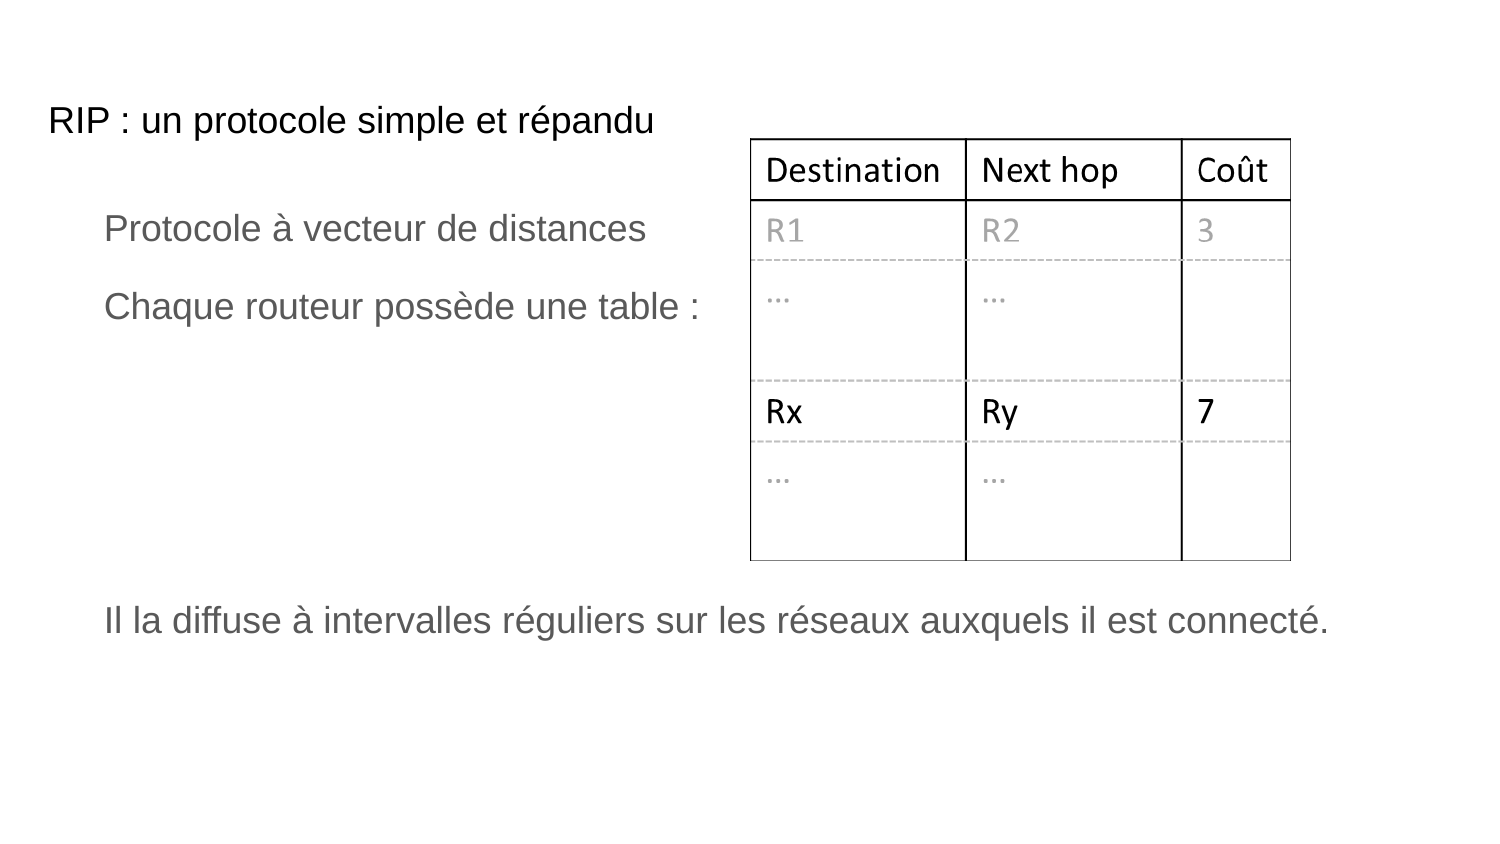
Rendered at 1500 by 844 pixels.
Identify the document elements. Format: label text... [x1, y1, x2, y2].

picture [750, 134, 1291, 561]
text_box RIP : un protocole simple et répandu [33, 81, 1356, 222]
list Protocole à vecteur de distances Chaque routeur possède une table : Il la diffuse à intervalles réguliers sur les réseaux auxquels il est connecté. [51, 189, 1449, 750]
